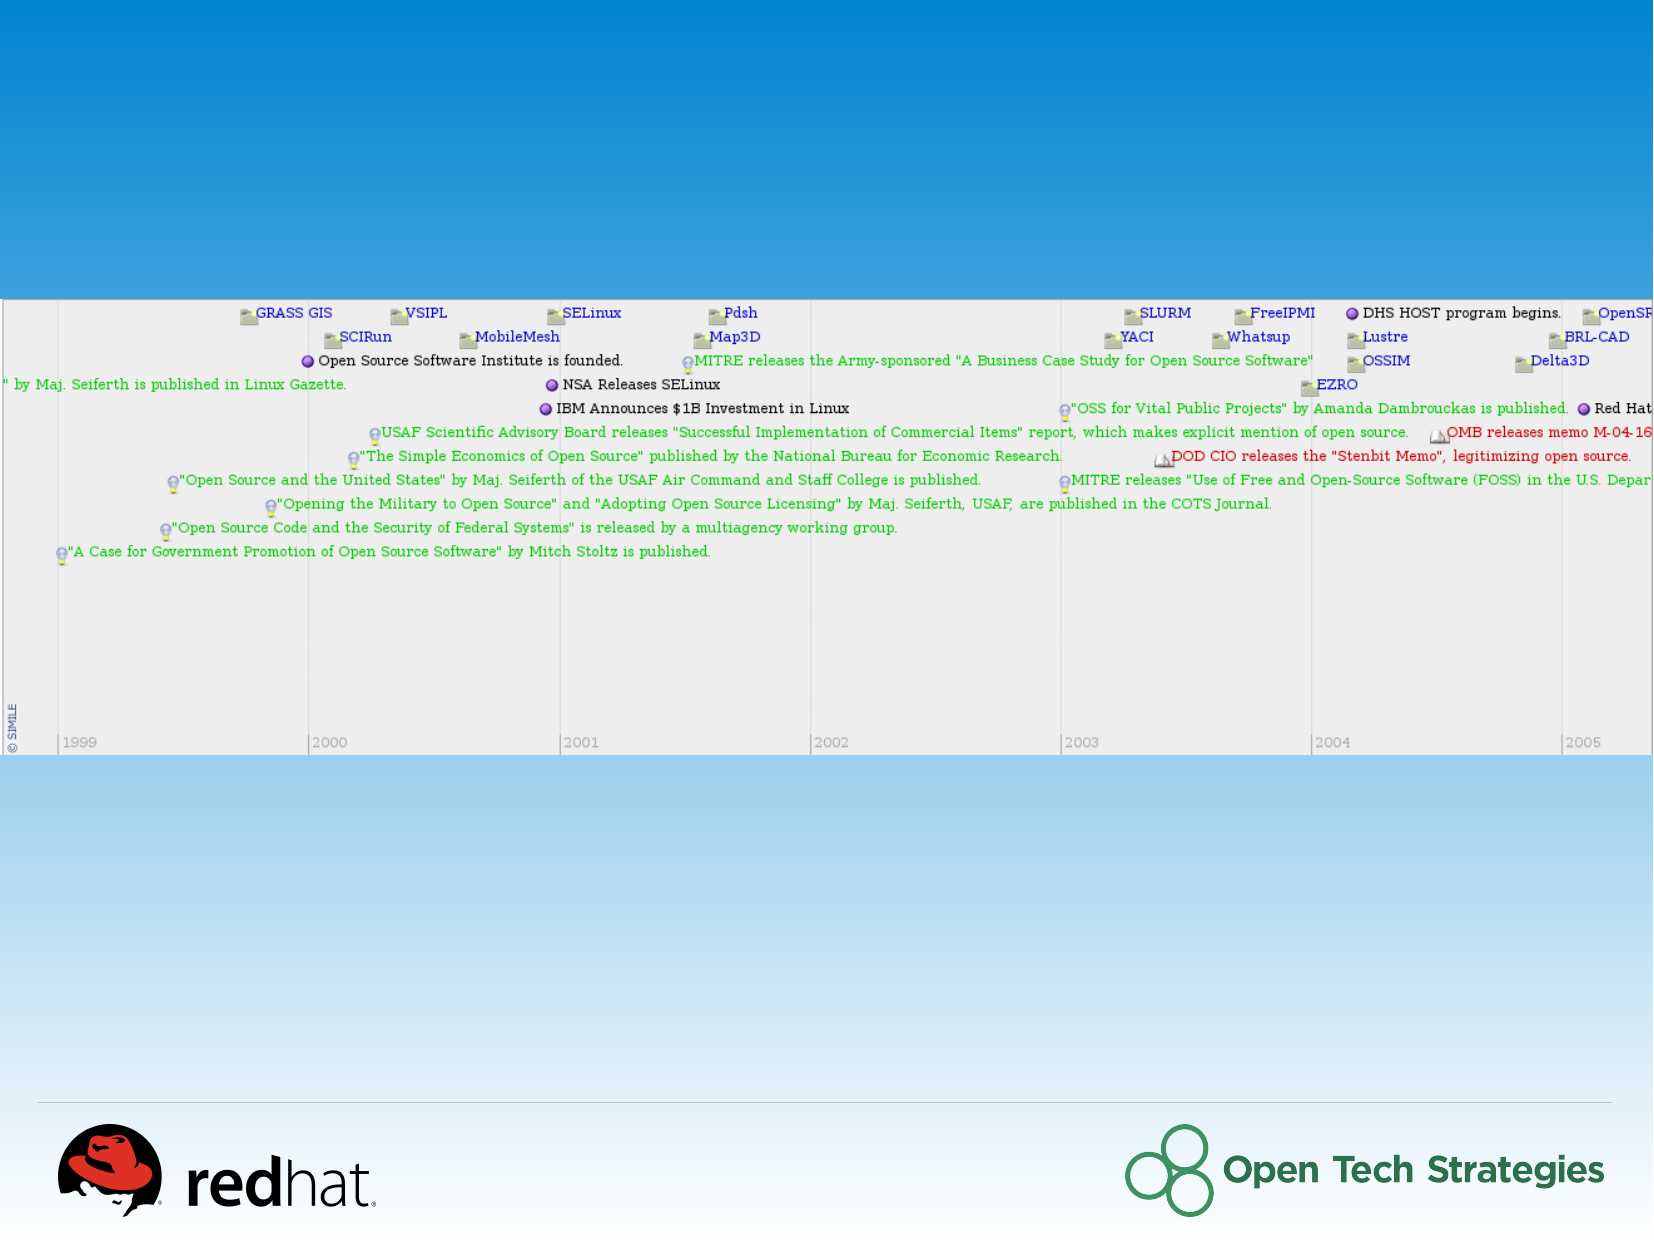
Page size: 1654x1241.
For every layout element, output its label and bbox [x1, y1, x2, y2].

picture [0, 299, 1653, 755]
picture [1125, 1124, 1604, 1217]
picture [58, 1124, 376, 1217]
